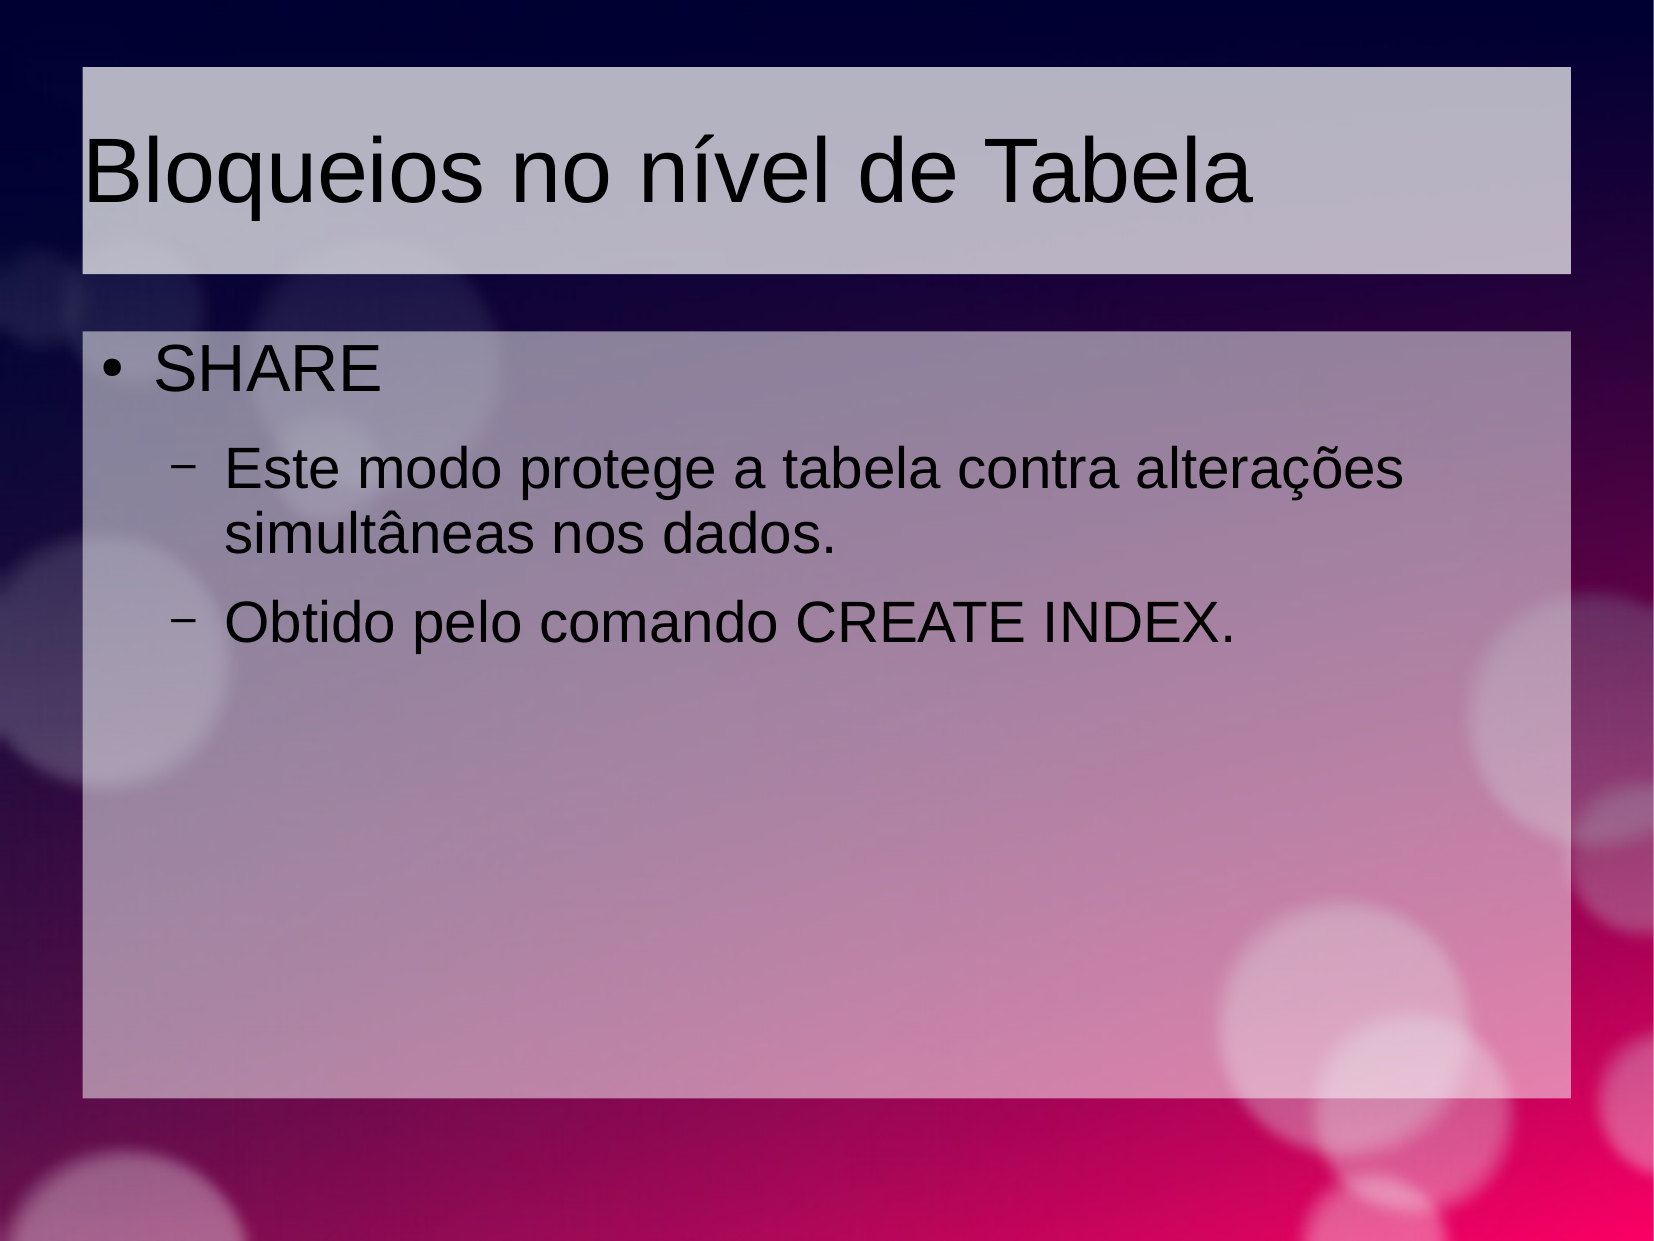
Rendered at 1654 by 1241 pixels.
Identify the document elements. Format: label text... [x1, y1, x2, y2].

title Bloqueios no nível de Tabela [82, 67, 1571, 275]
picture [0, 0, 1654, 1241]
list SHARE Este modo protege a tabela contra alterações simultâneas nos dados. Obtido pelo comando CREATE INDEX. [82, 331, 1571, 1099]
